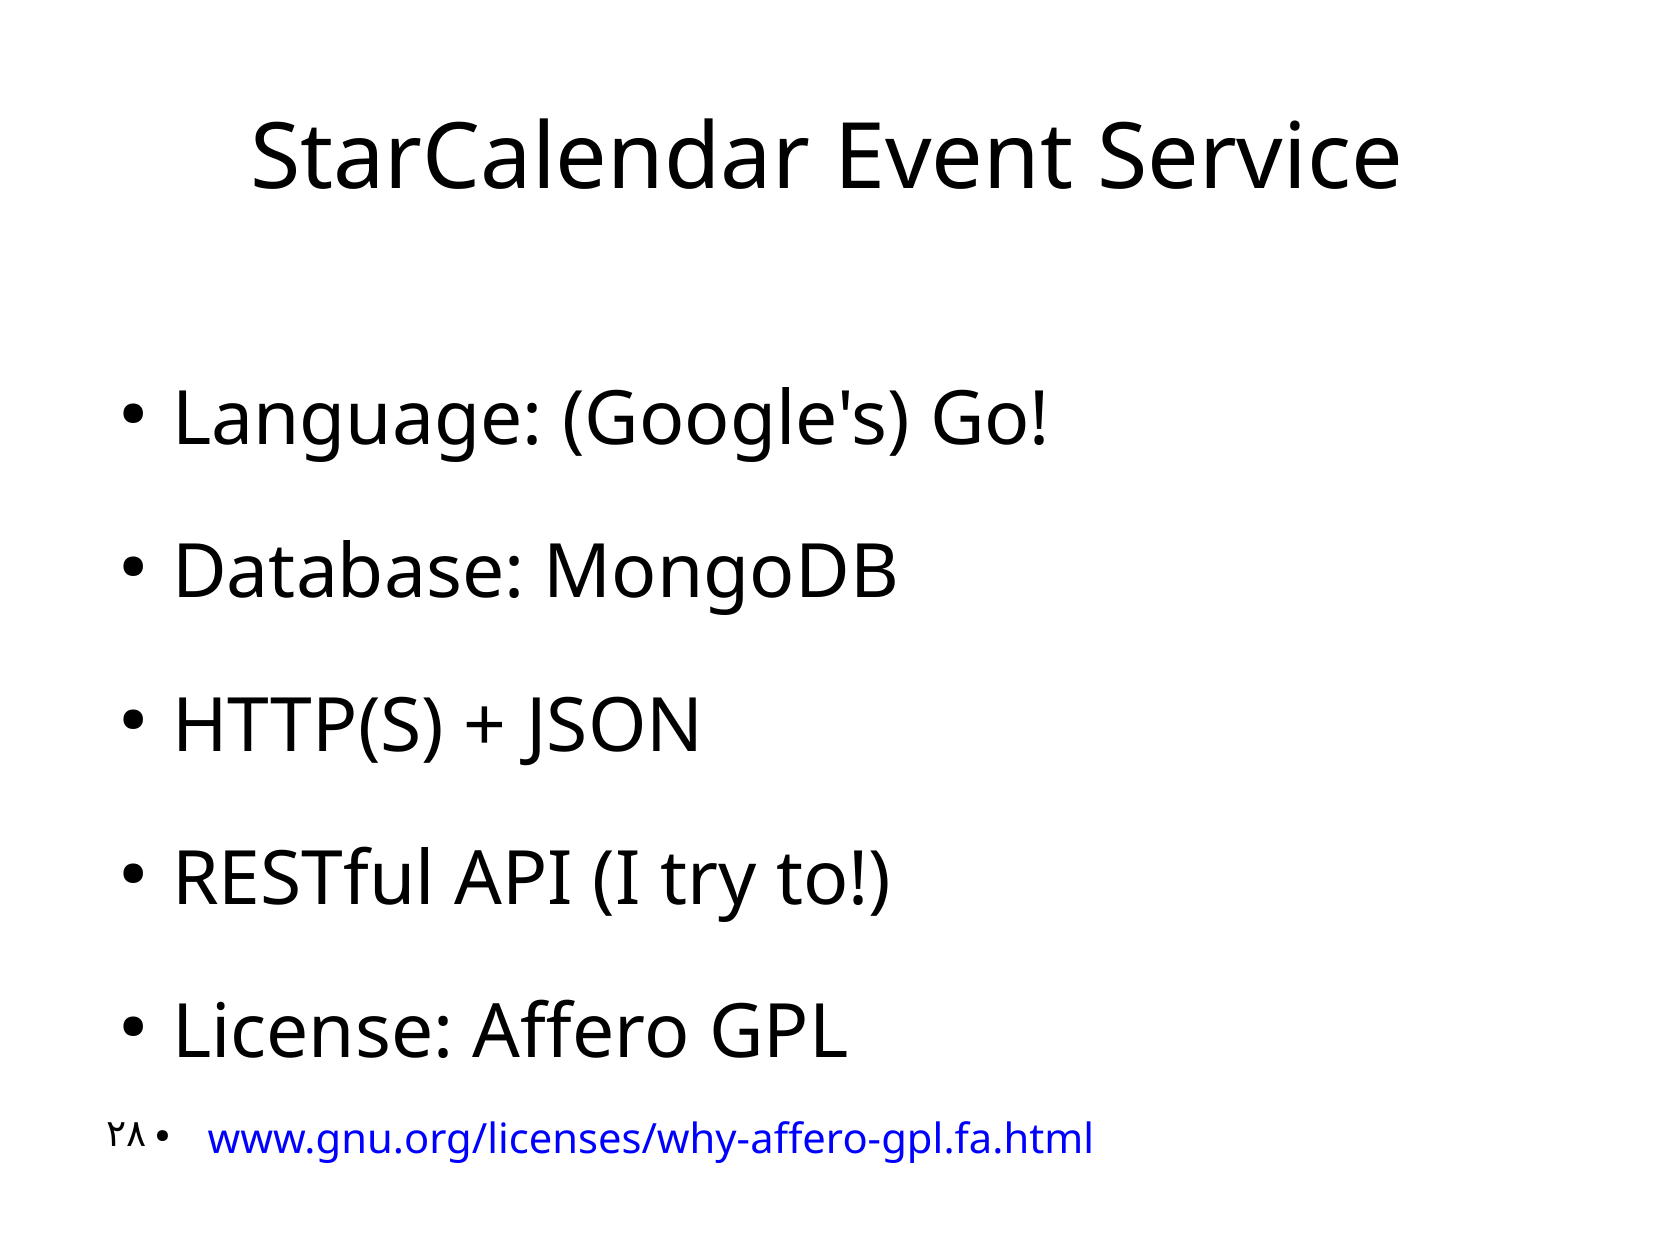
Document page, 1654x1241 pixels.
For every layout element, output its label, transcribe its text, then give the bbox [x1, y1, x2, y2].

text_box ۲۸ [91, 1104, 166, 1175]
title StarCalendar Event Service [82, 49, 1571, 257]
text_box Language: (Google's) Go! Database: MongoDB HTTP(S) + JSON RESTful API (I try to!) License: Affero GPL www.gnu.org/licenses/why-affero-gpl.fa.html [105, 305, 1591, 1030]
